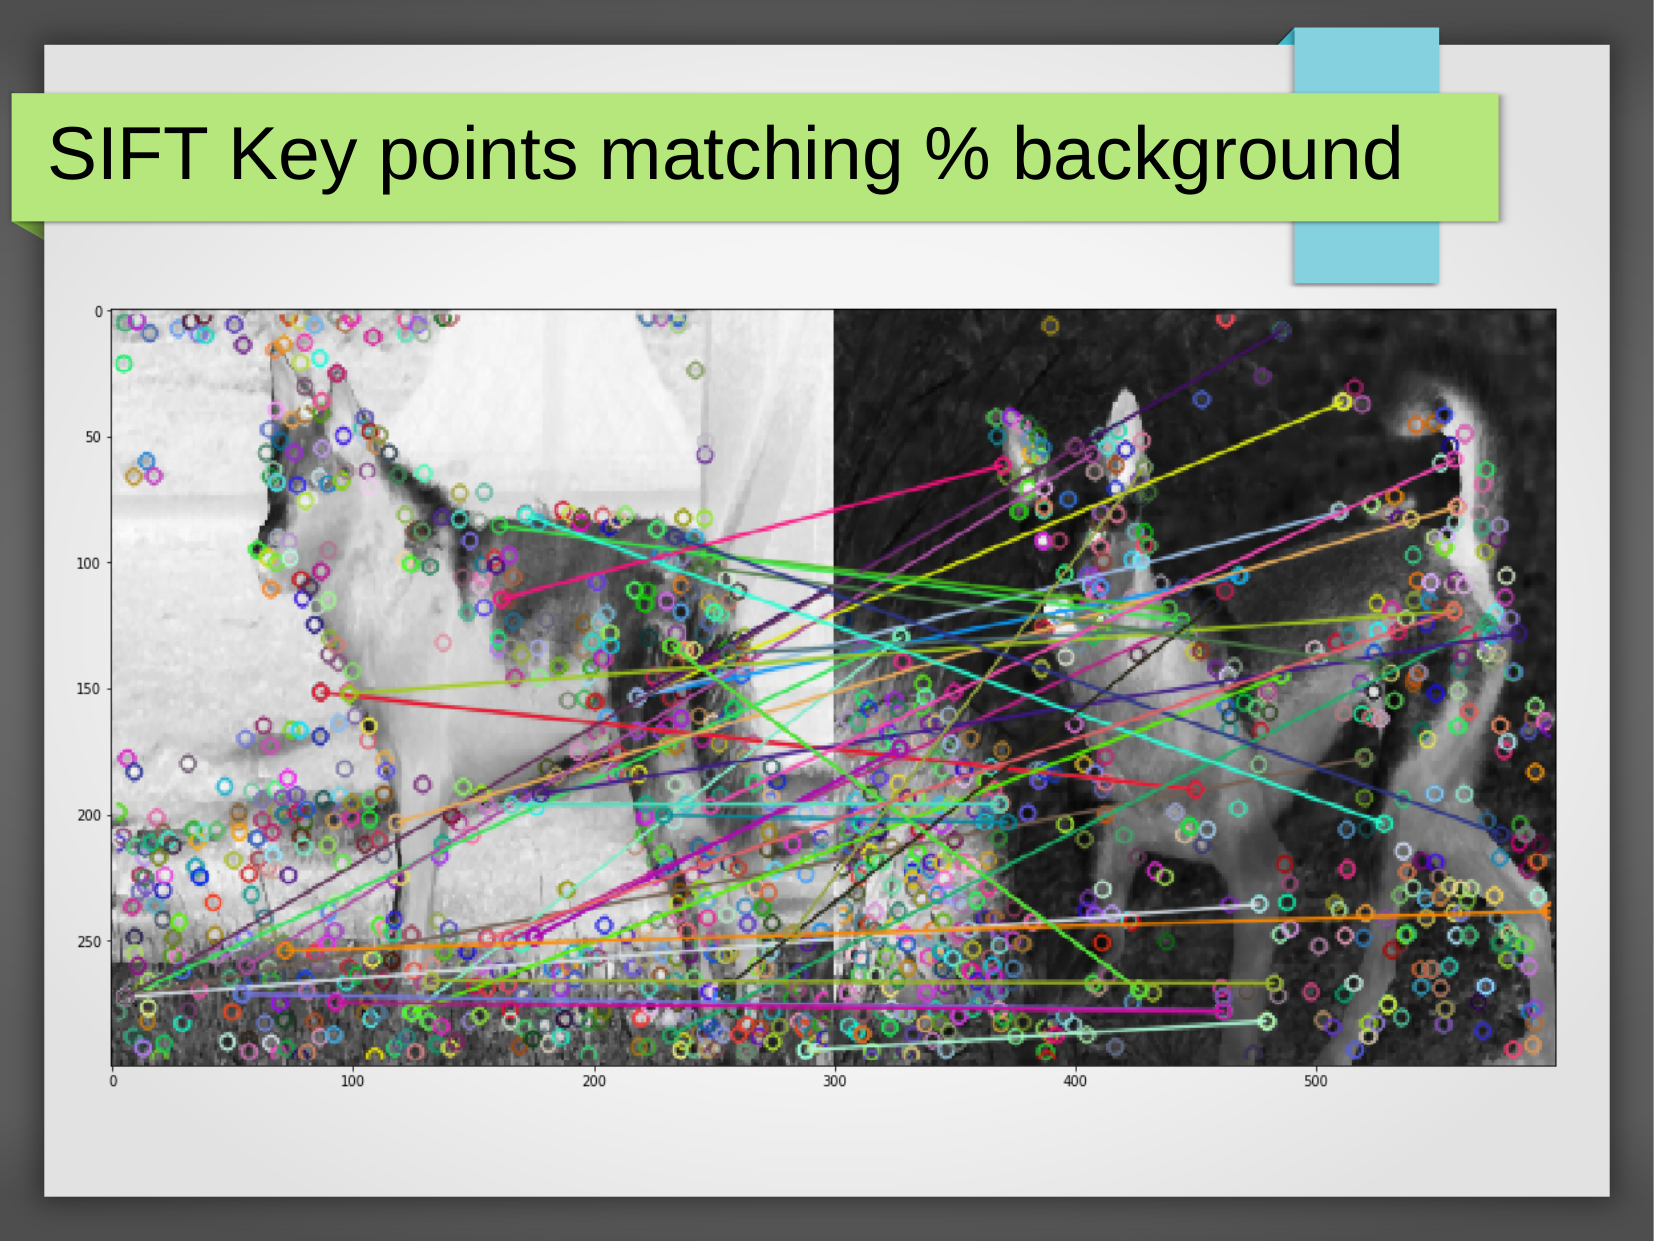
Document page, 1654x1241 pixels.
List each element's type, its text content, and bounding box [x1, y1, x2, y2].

picture [0, 0, 1654, 1241]
title SIFT Key points matching % background [47, 69, 1465, 238]
